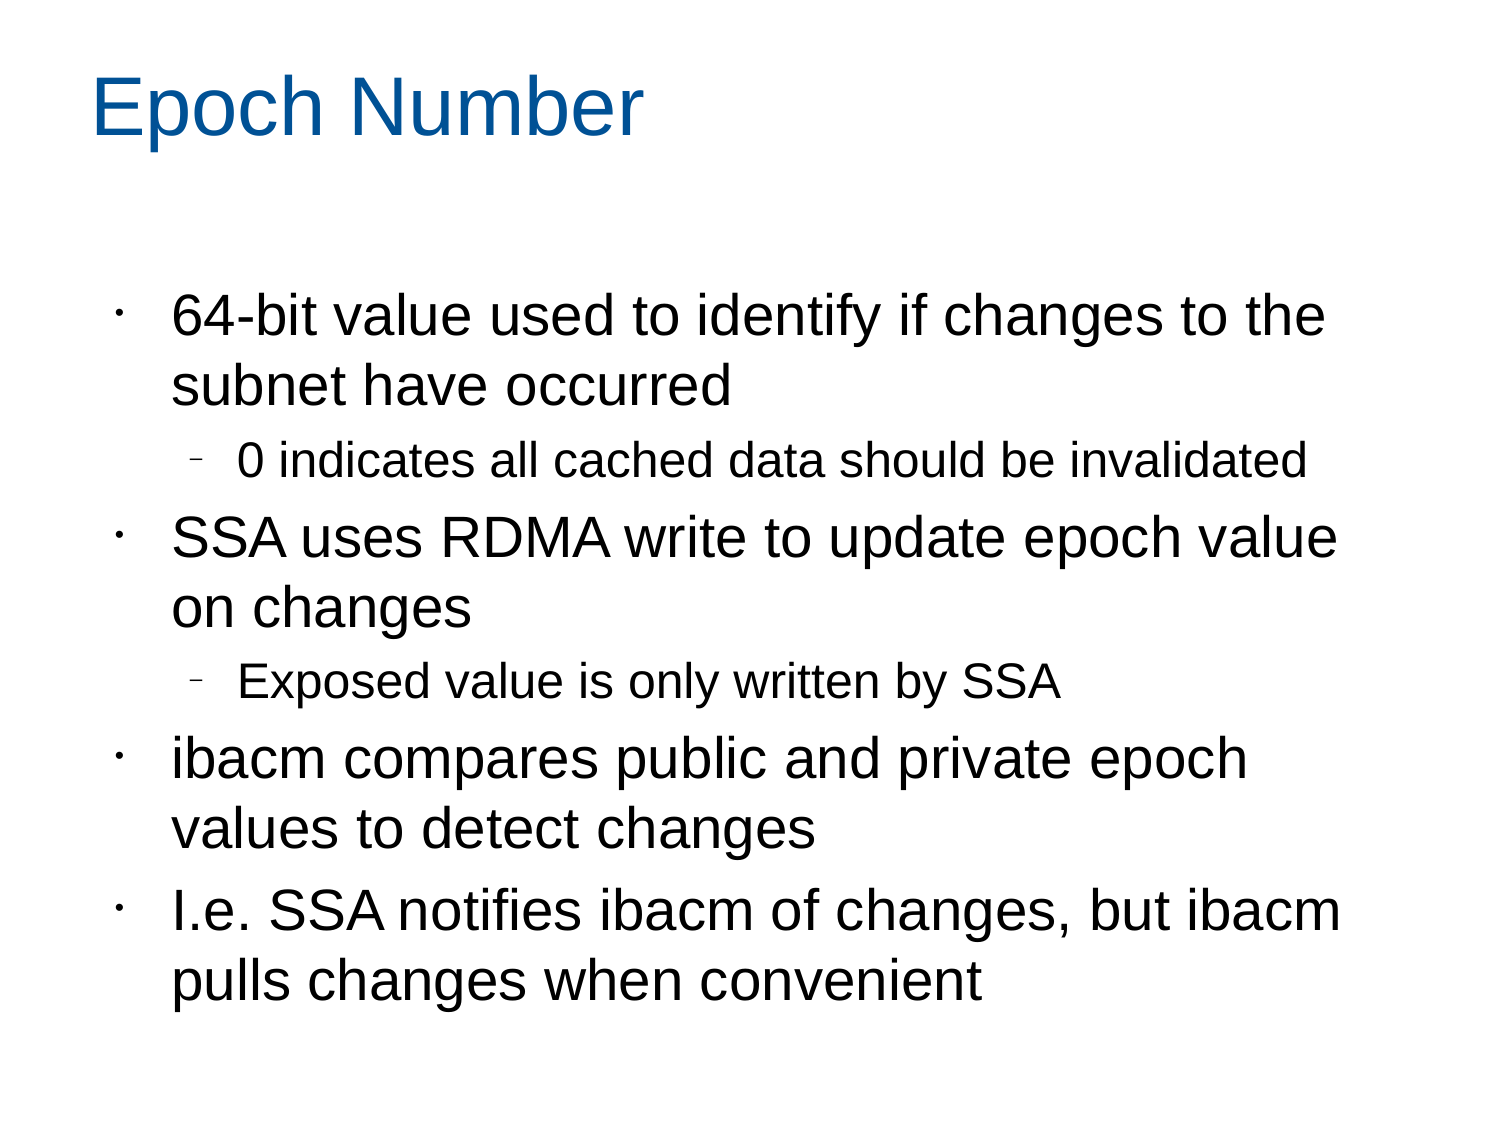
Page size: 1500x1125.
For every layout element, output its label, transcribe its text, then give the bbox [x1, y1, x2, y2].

list 64-bit value used to identify if changes to the subnet have occurred 0 indicates all cached data should be invalidated SSA uses RDMA write to update epoch value on changes Exposed value is only written by SSA ibacm compares public and private epoch values to detect changes I.e. SSA notifies ibacm of changes, but ibacm pulls changes when convenient [99, 262, 1400, 1028]
title Epoch Number [75, 37, 1300, 225]
